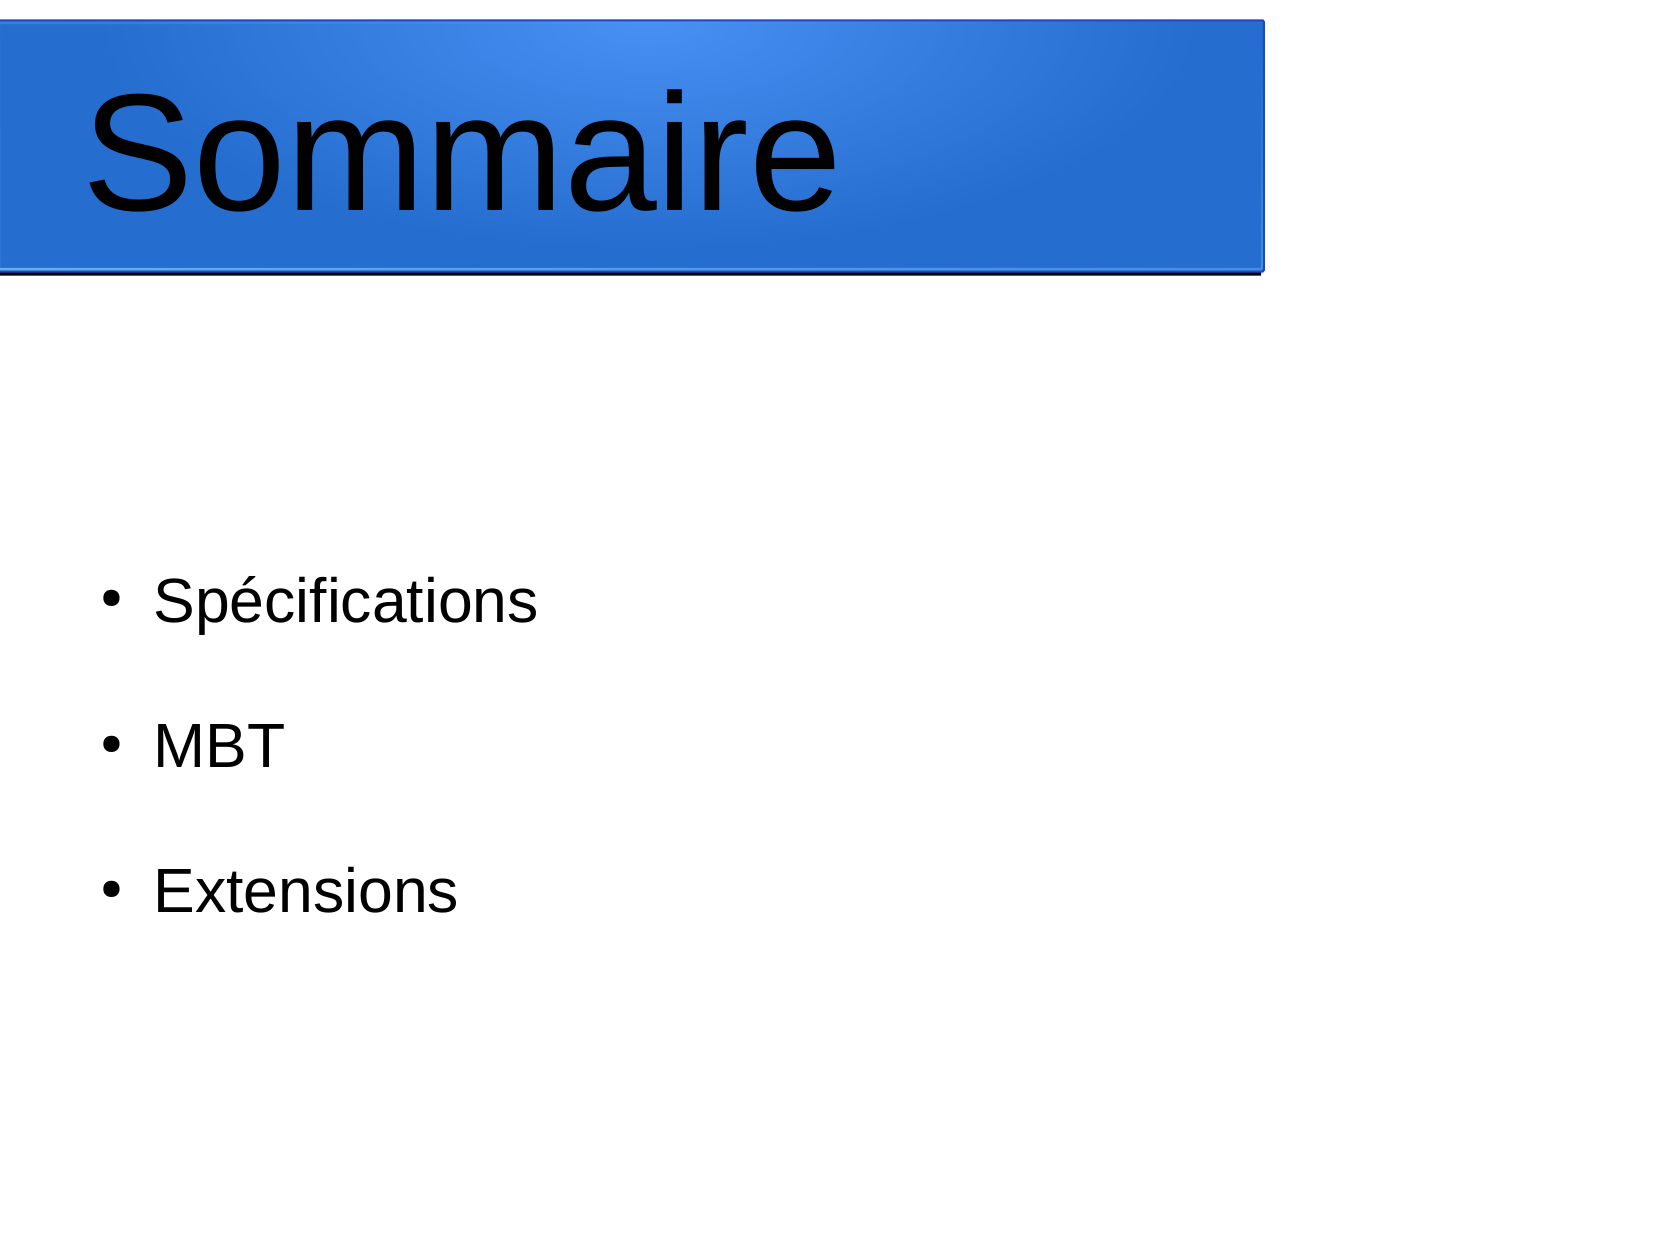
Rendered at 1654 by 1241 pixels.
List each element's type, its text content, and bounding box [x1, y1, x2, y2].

list Spécifications MBT Extensions [82, 299, 1571, 1019]
title Sommaire [82, 49, 1571, 257]
